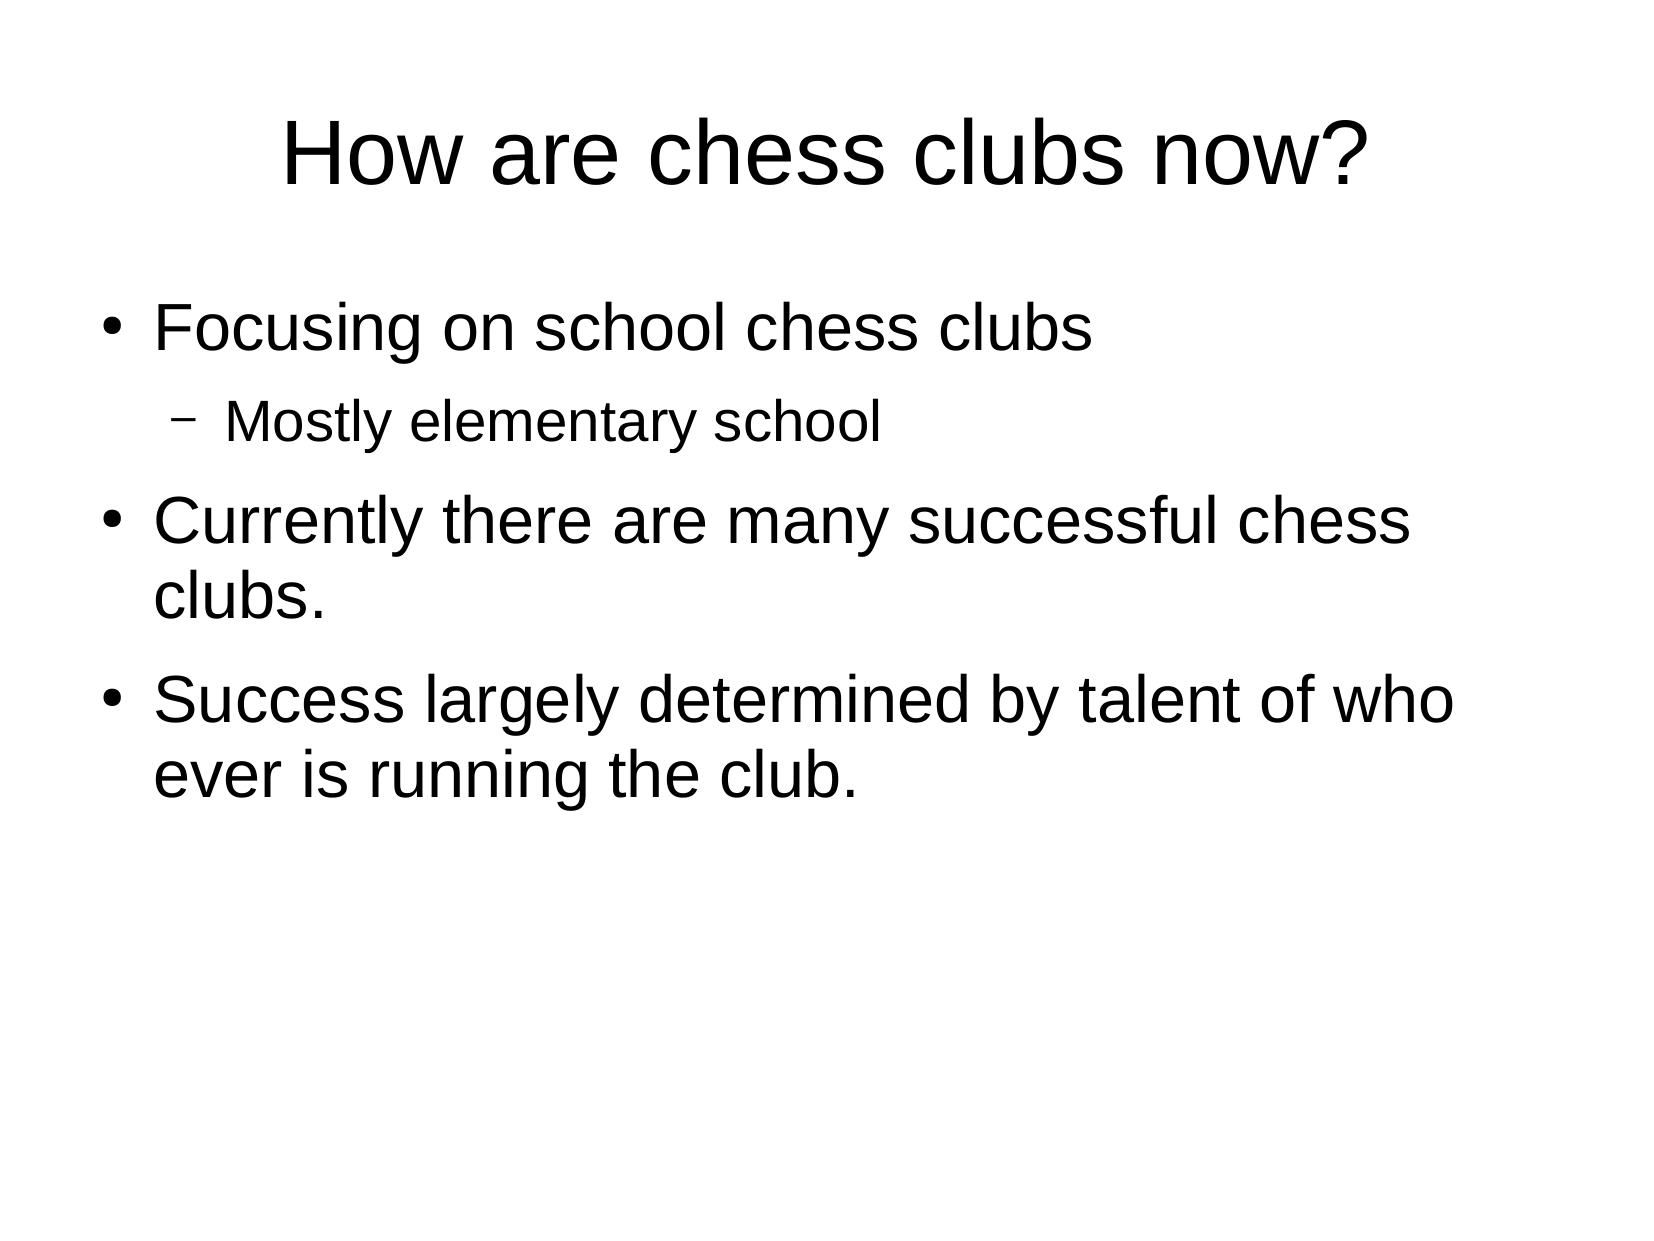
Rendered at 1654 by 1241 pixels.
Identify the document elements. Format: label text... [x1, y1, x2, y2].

title How are chess clubs now? [82, 49, 1571, 257]
list Focusing on school chess clubs Mostly elementary school Currently there are many successful chess clubs. Success largely determined by talent of who ever is running the club. [82, 290, 1571, 1010]
